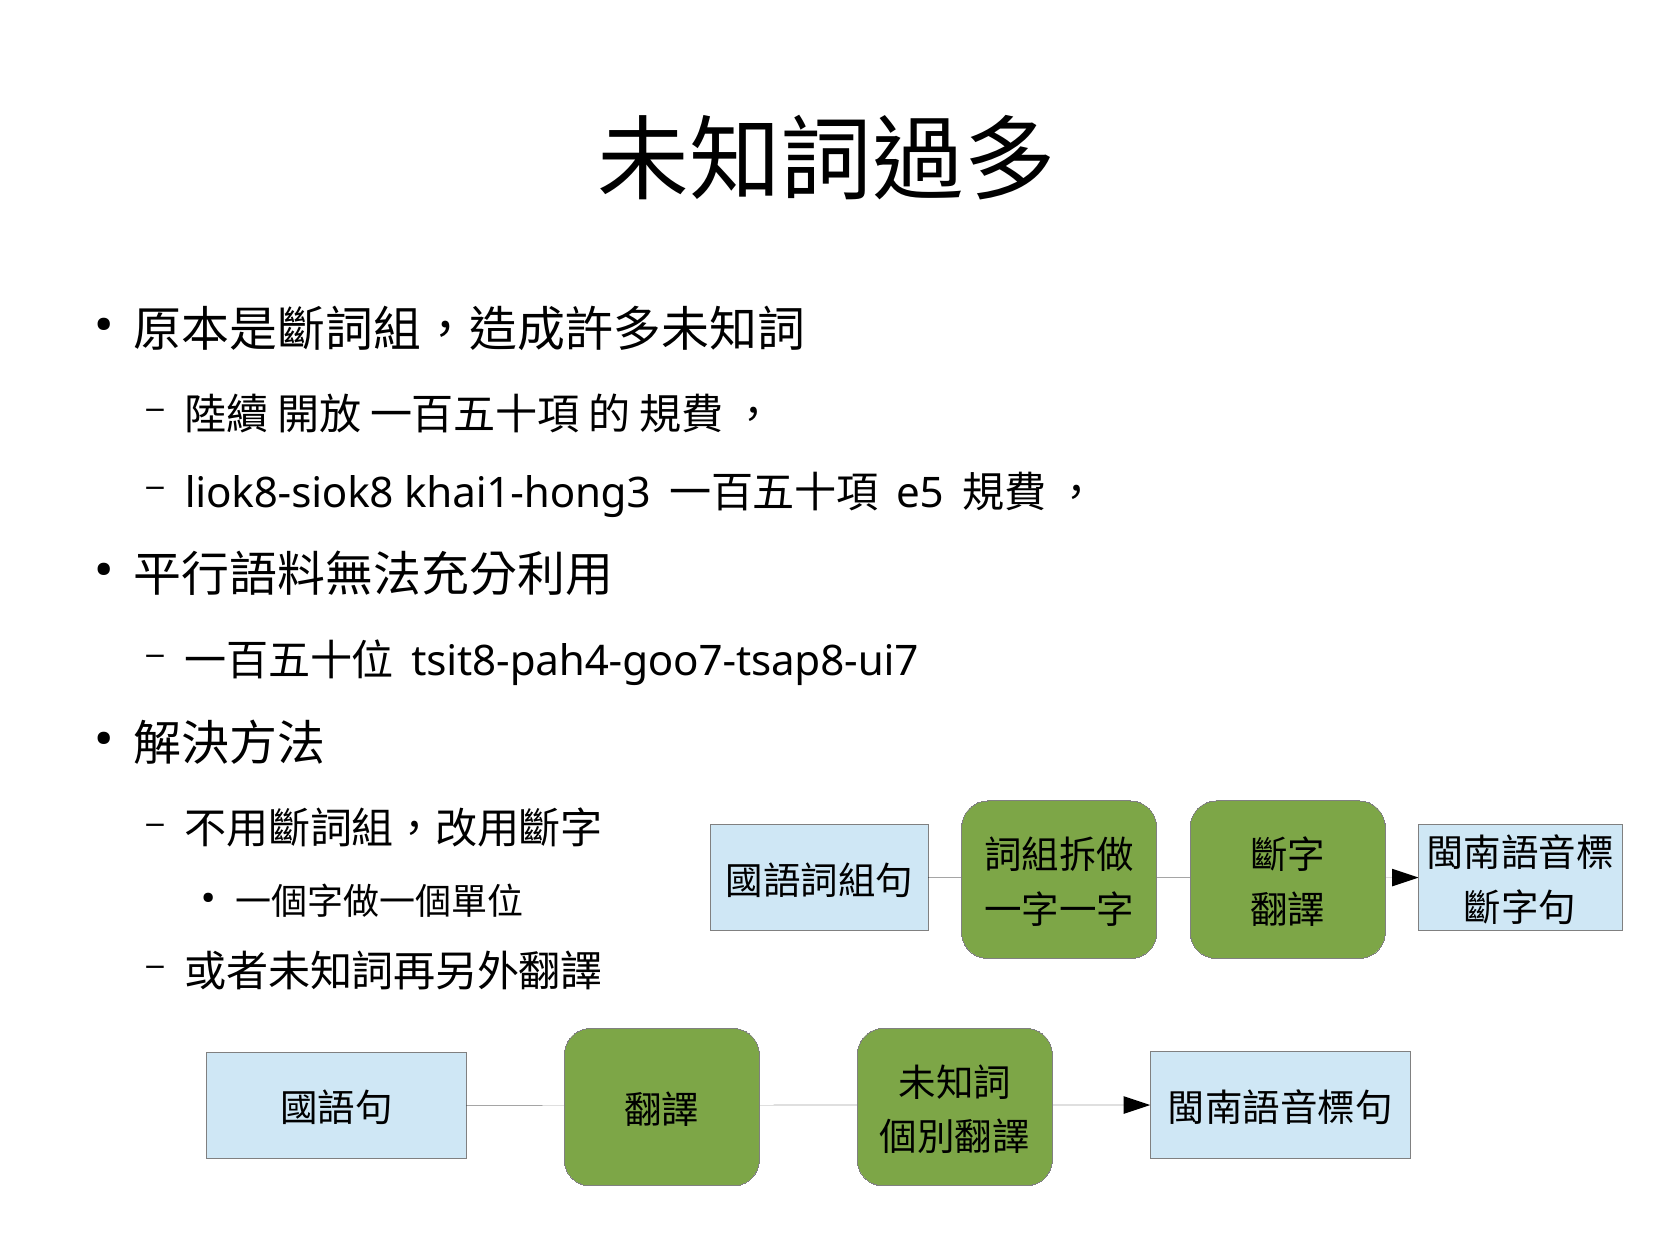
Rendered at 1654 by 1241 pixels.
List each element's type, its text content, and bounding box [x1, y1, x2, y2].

text_box 國語詞組句 [710, 824, 929, 931]
text_box 未知詞 個別翻譯 [857, 1028, 1053, 1186]
list 原本是斷詞組，造成許多未知詞 陸續 開放 一百五十項 的 規費 ， liok8-siok8 khai1-hong3 一百五十項 e5 規費 ， 平行語料無法充分利用 一百五十位 tsit8-pah4-goo7-tsap8-ui7 解決方法 不用斷詞組，改用斷字 一個字做一個單位 或者未知詞再另外翻譯 [82, 290, 1538, 1002]
text_box 閩南語音標句 [1150, 1051, 1411, 1159]
text_box 詞組拆做 一字一字 [961, 800, 1157, 959]
text_box 斷字 翻譯 [1190, 800, 1386, 959]
title 未知詞過多 [82, 49, 1571, 257]
text_box 閩南語音標 斷字句 [1418, 824, 1623, 931]
text_box 翻譯 [564, 1028, 760, 1186]
text_box 國語句 [206, 1052, 467, 1159]
